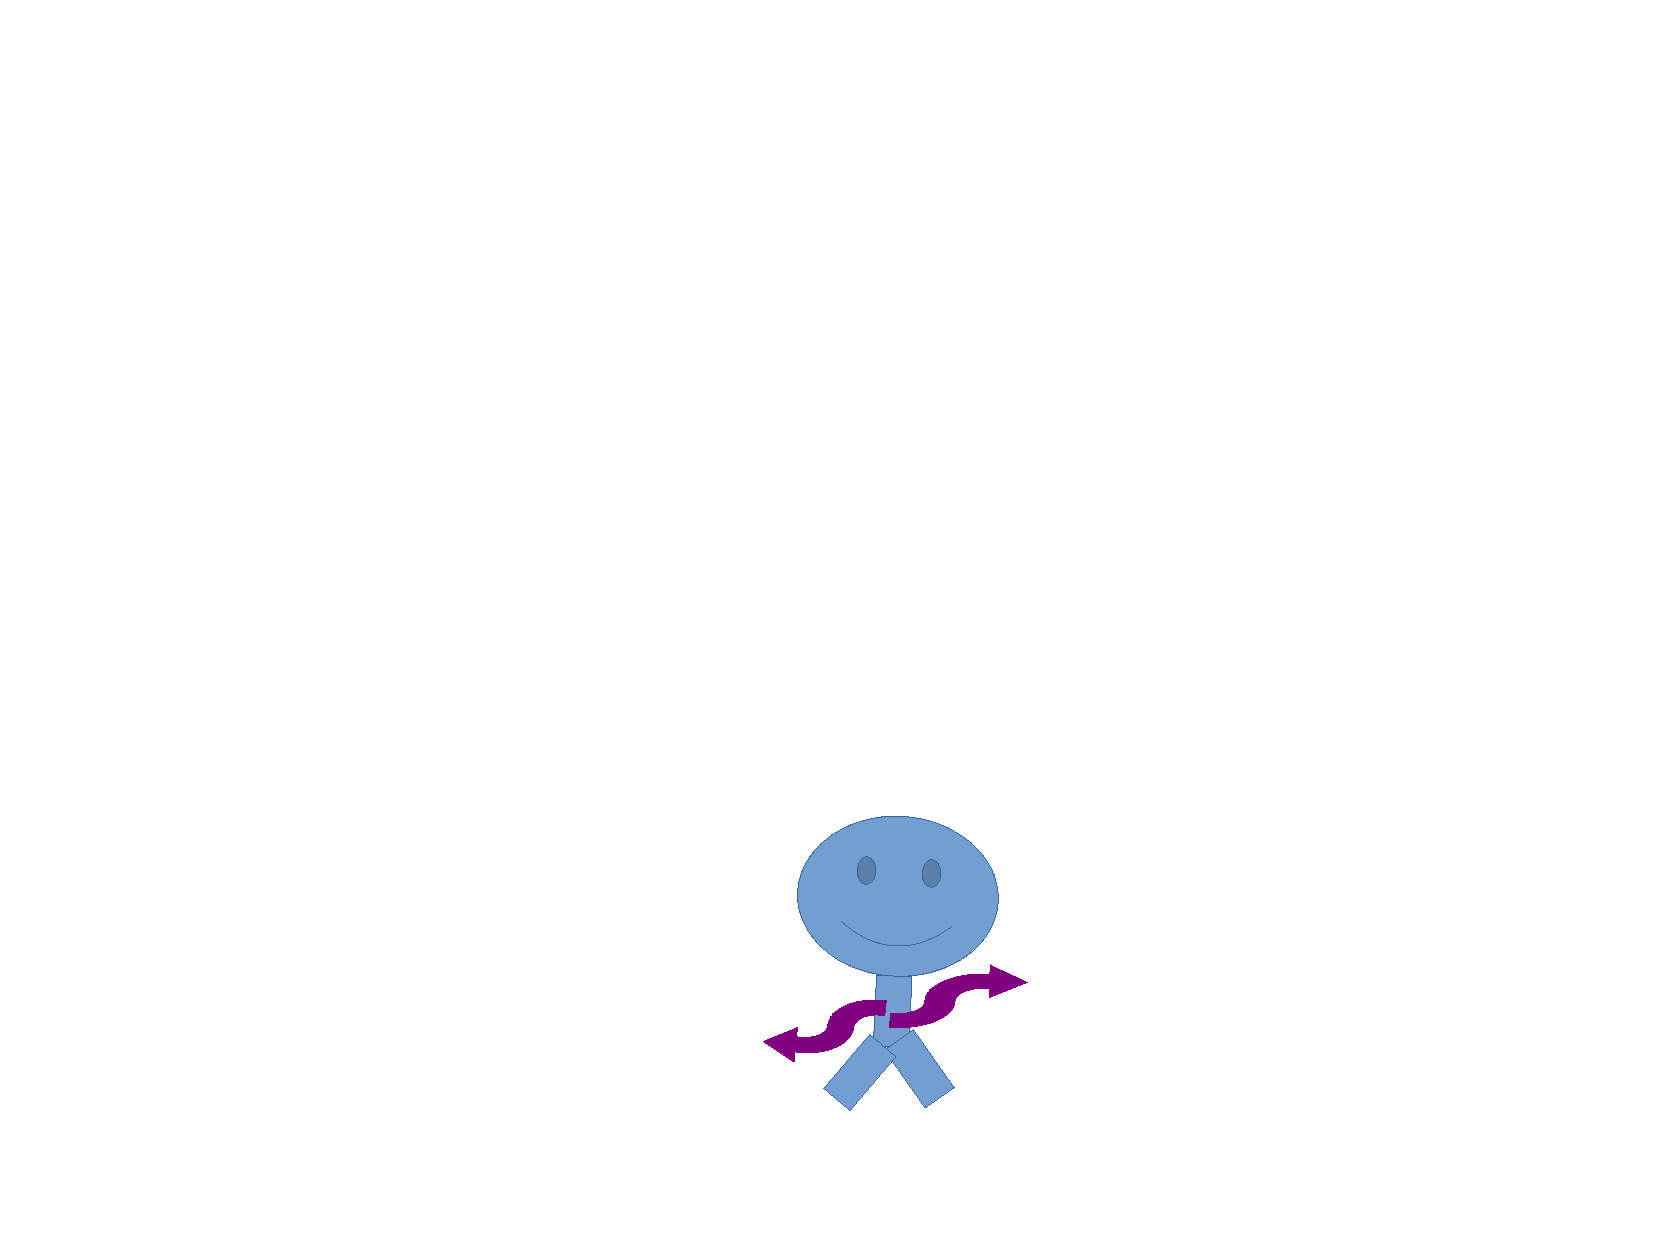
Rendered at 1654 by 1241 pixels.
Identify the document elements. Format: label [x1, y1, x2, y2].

text_box [763, 816, 1028, 1111]
